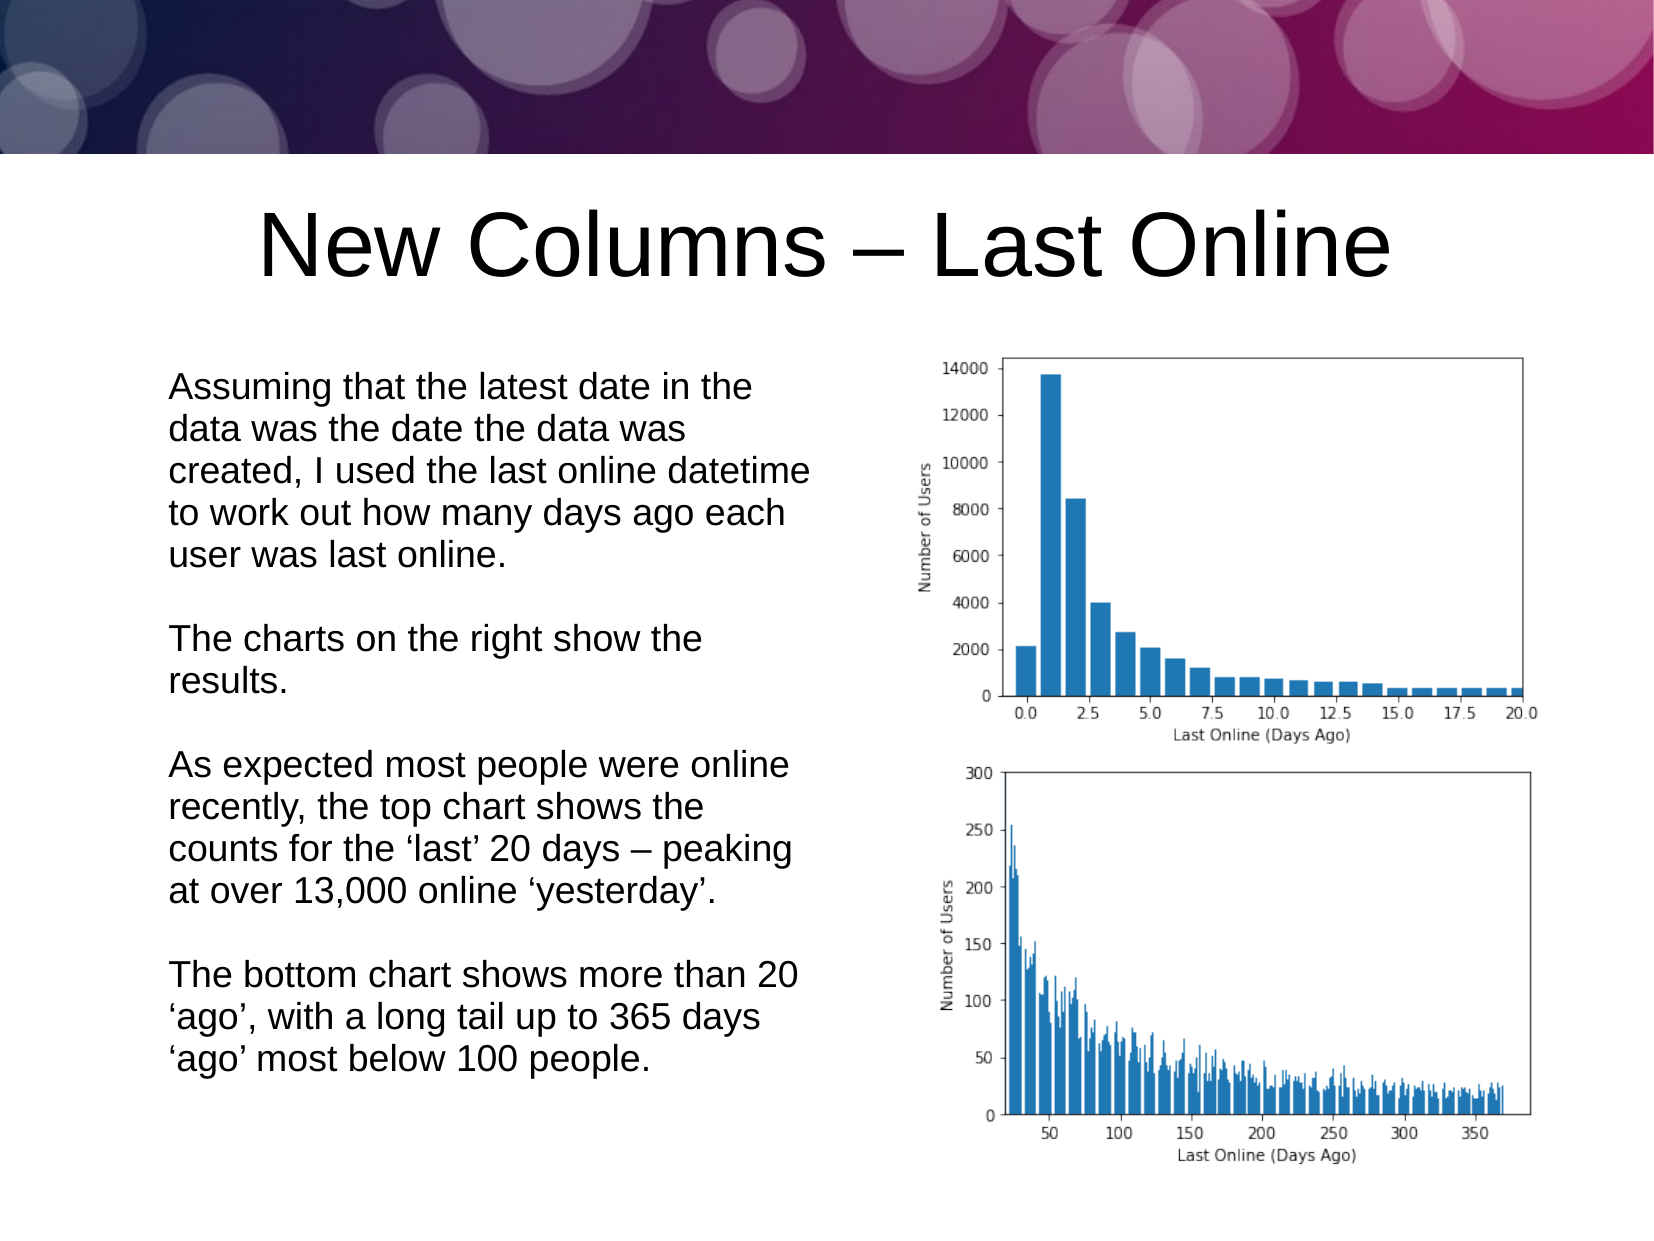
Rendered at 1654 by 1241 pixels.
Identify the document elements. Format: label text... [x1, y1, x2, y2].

picture [909, 342, 1549, 1174]
text_box Assuming that the latest date in the data was the date the data was created, I used the last online datetime to work out how many days ago each user was last online. The charts on the right show the results. As expected most people were online recently, the top chart shows the counts for the ‘last’ 20 days – peaking at over 13,000 online ‘yesterday’. The bottom chart shows more than 20 ‘ago’, with a long tail up to 365 days ‘ago’ most below 100 people. [153, 357, 827, 1087]
title New Columns – Last Online [82, 159, 1571, 331]
picture [0, 0, 1654, 154]
